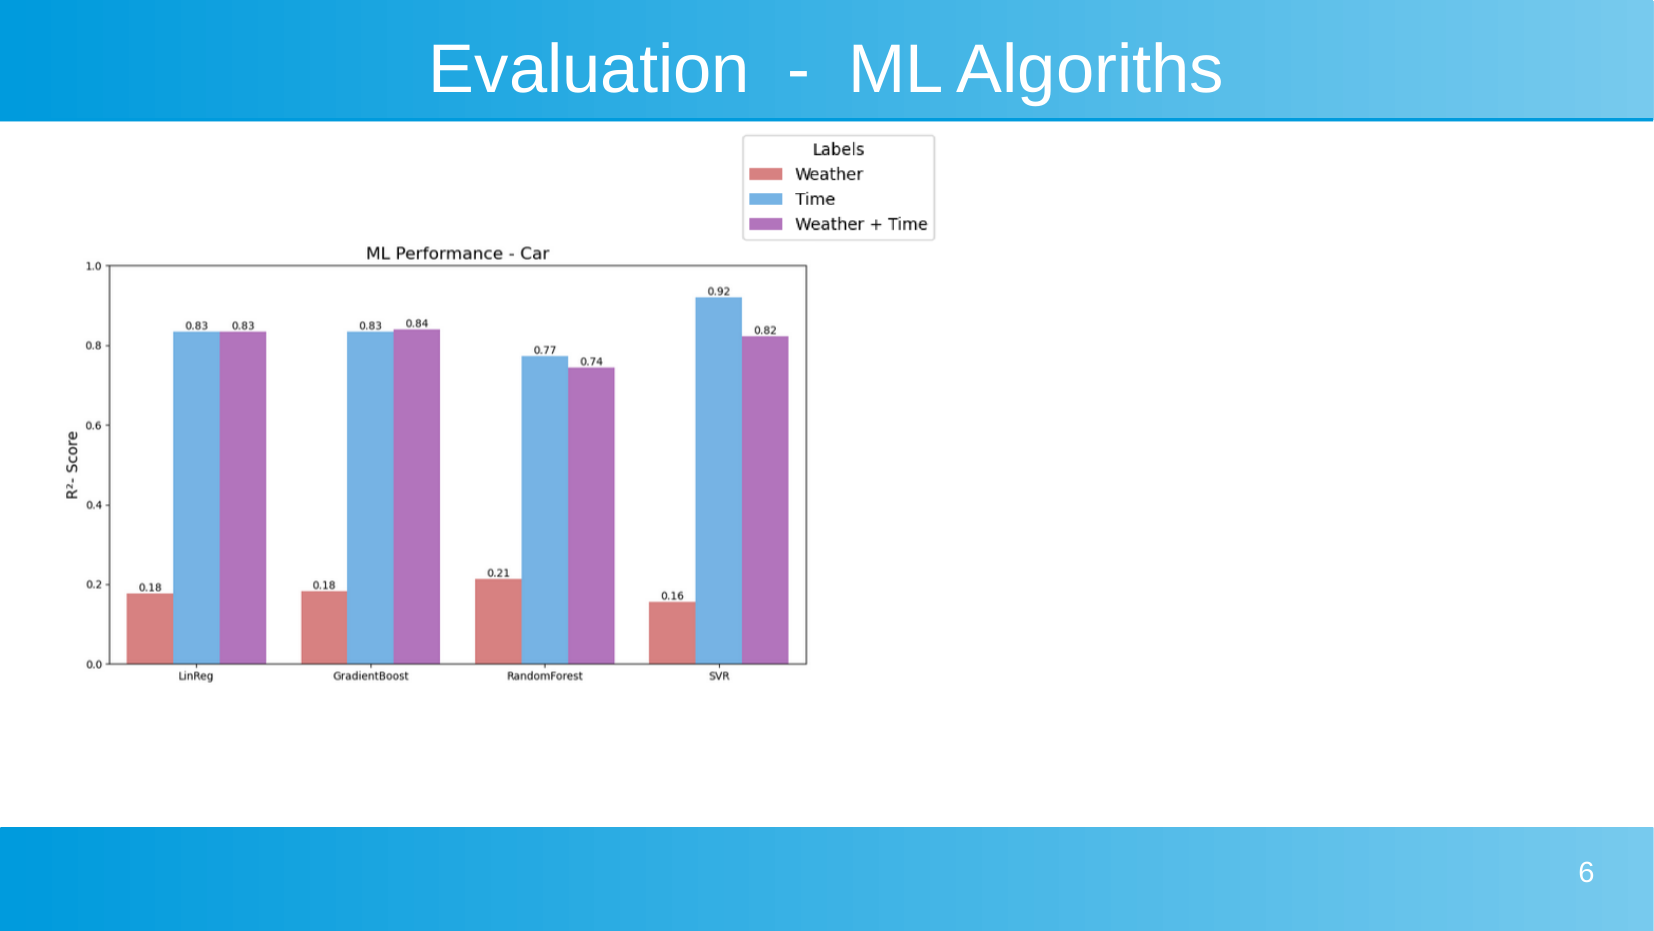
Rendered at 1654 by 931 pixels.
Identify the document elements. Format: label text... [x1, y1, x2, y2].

picture [61, 129, 940, 687]
title Evaluation - ML Algoriths [59, 29, 1595, 108]
